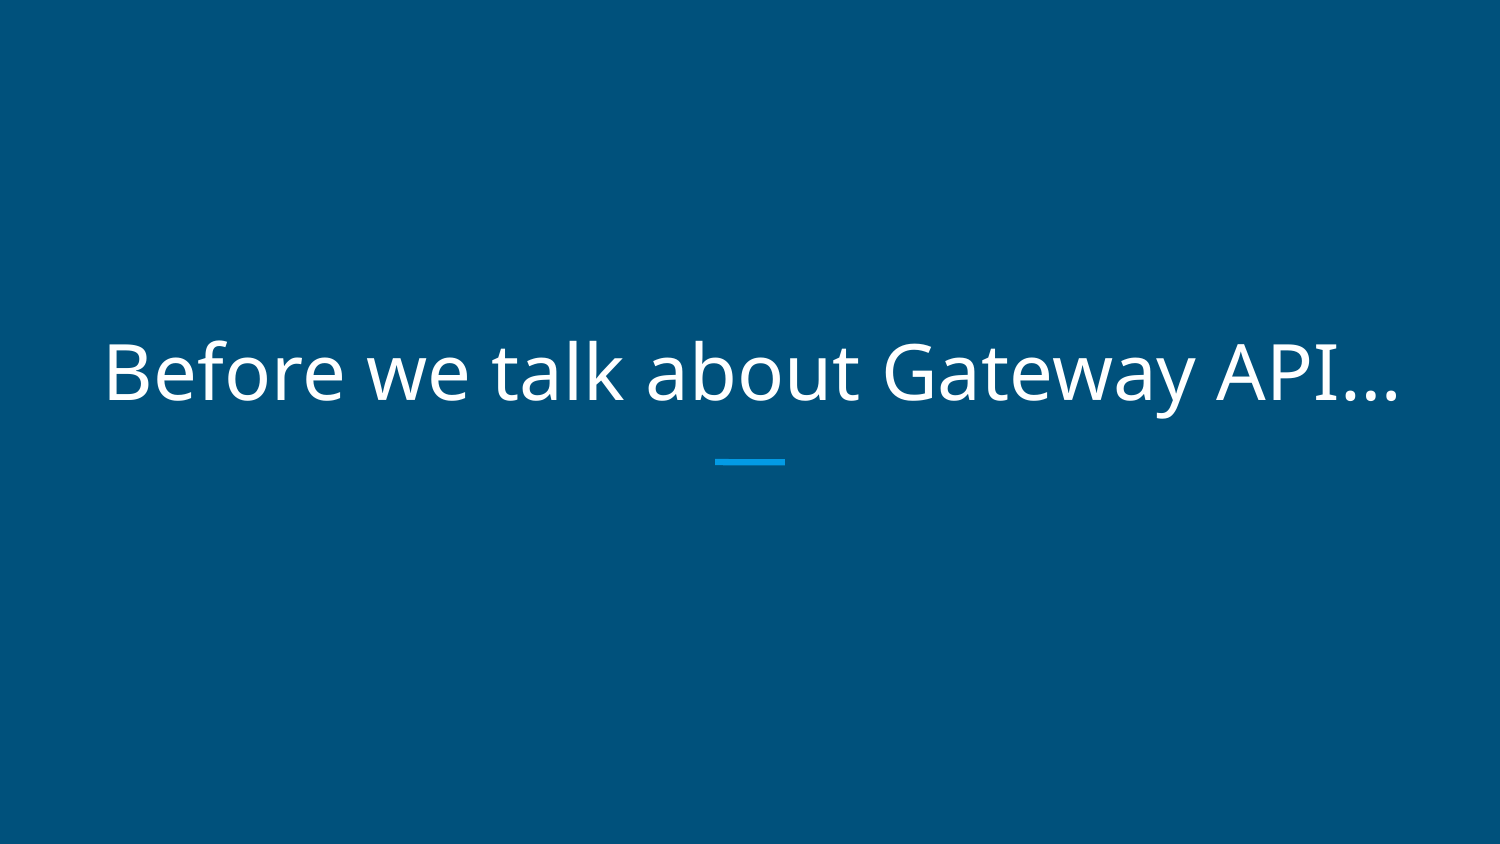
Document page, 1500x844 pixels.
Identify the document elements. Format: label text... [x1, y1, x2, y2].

title Before we talk about Gateway API… [78, 289, 1428, 439]
